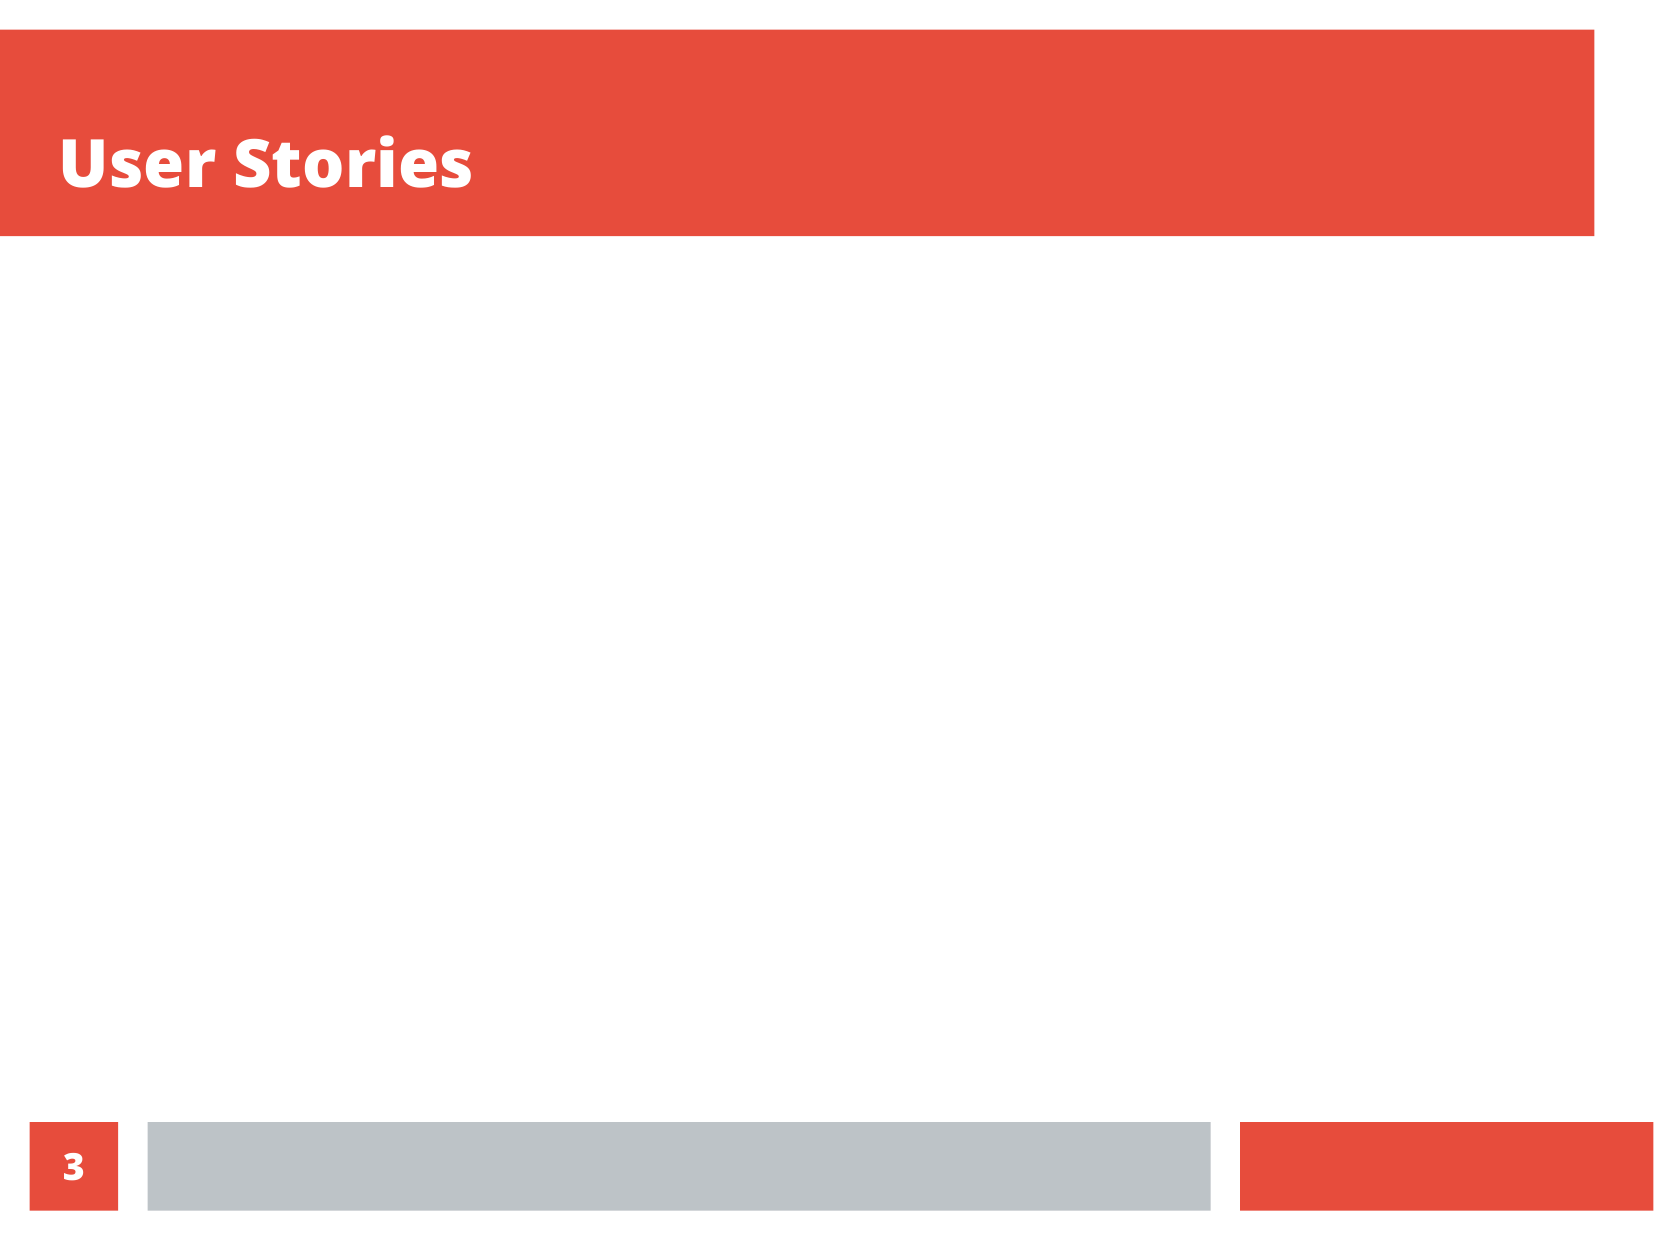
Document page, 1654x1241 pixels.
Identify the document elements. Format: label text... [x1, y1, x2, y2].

title User Stories [59, 59, 1595, 207]
